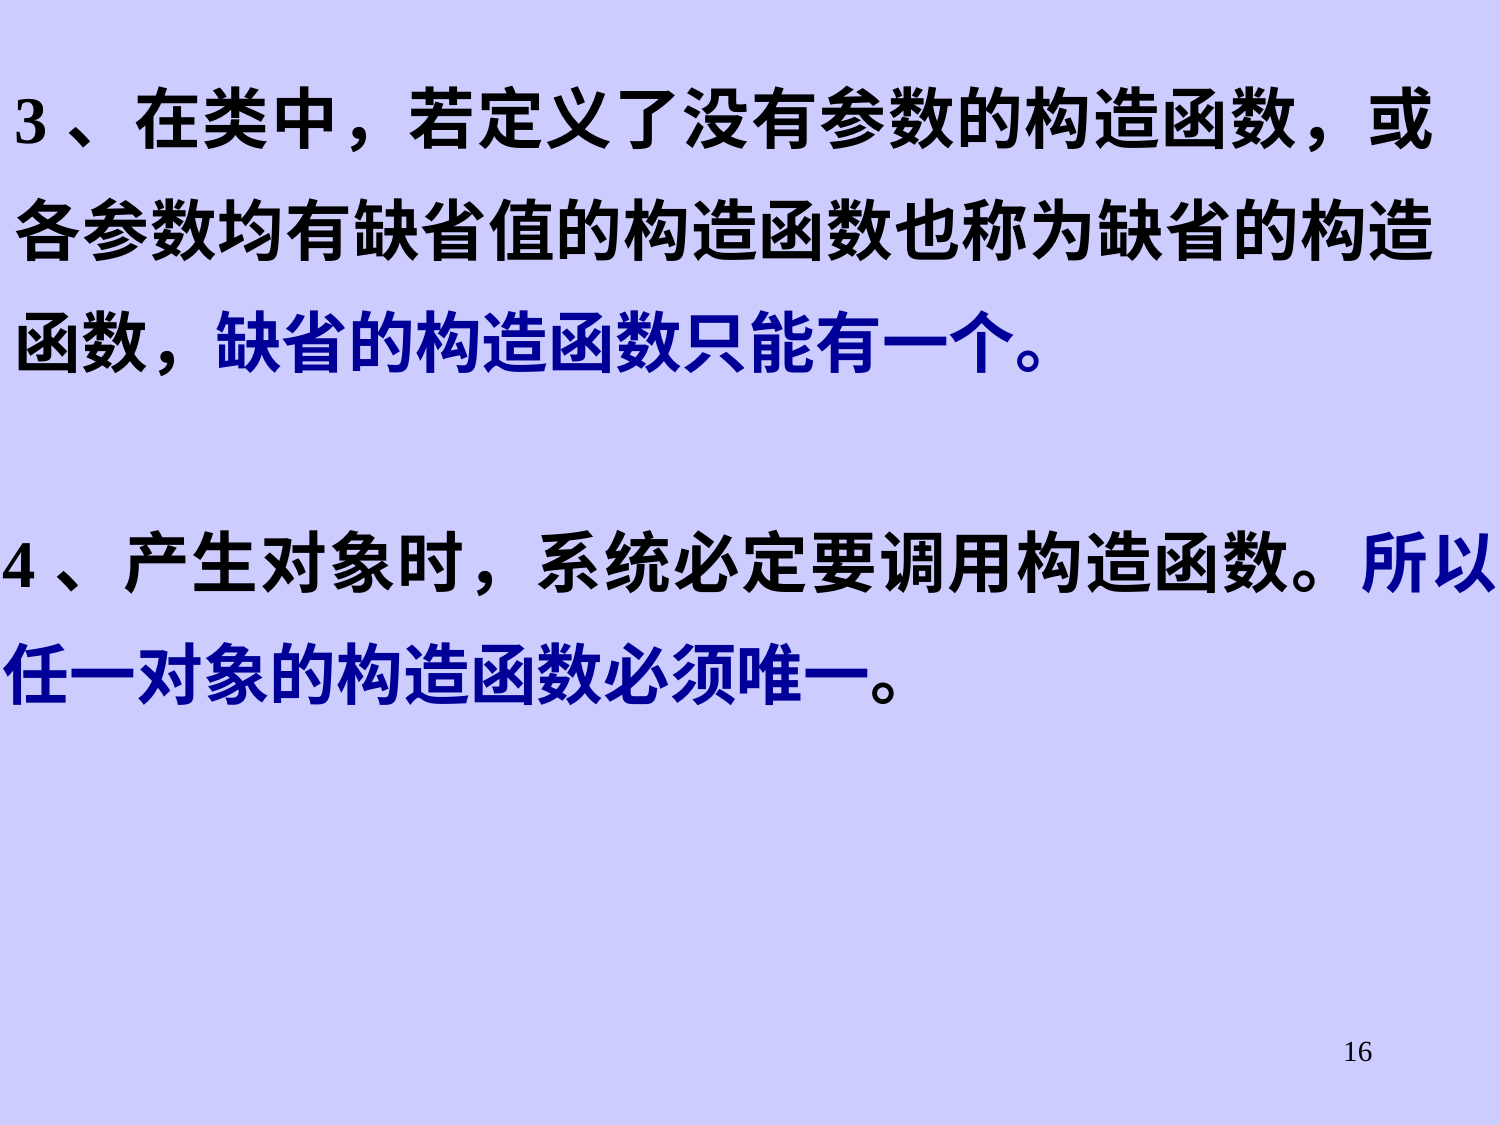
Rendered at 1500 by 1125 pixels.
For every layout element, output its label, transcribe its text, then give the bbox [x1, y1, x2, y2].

text_box 3、在类中，若定义了没有参数的构造函数，或各参数均有缺省值的构造函数也称为缺省的构造函数，缺省的构造函数只能有一个。 [0, 37, 1450, 389]
text_box <编号> [1074, 1025, 1388, 1101]
text_box 4、产生对象时，系统必定要调用构造函数。所以任一对象的构造函数必须唯一。 [0, 487, 1500, 715]
